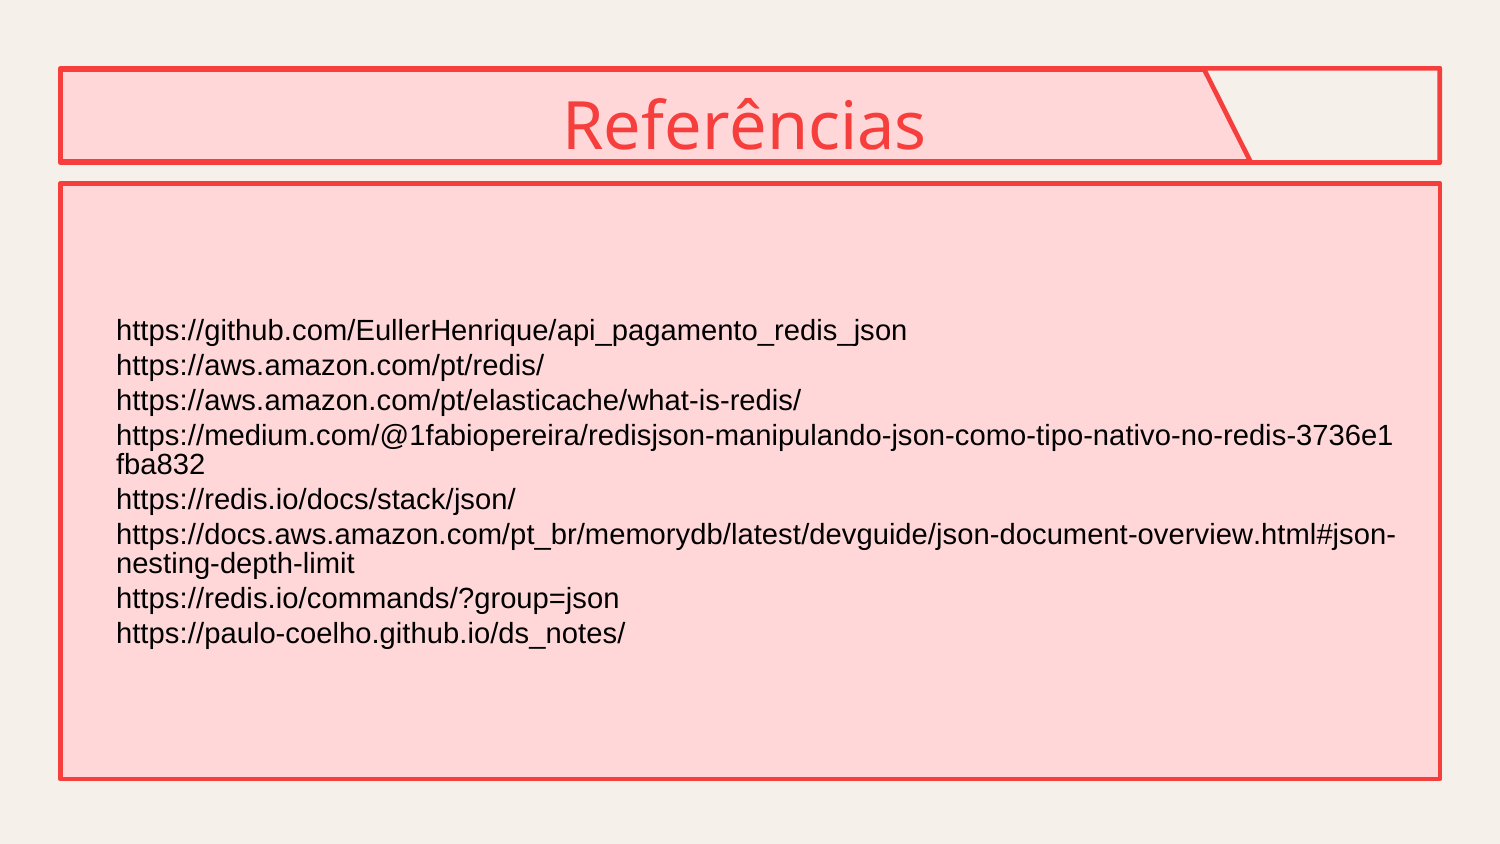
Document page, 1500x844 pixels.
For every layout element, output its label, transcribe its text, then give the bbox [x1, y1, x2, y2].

title Referências [284, 75, 1205, 170]
text_box https://github.com/EullerHenrique/api_pagamento_redis_json https://aws.amazon.com/pt/redis/ https://aws.amazon.com/pt/elasticache/what-is-redis/ https://medium.com/@1fabiopereira/redisjson-manipulando-json-como-tipo-nativo-no-redis-3736e1fba832 https://redis.io/docs/stack/json/ https://docs.aws.amazon.com/pt_br/memorydb/latest/devguide/json-document-overview.html#json-nesting-depth-limit https://redis.io/commands/?group=json https://paulo-coelho.github.io/ds_notes/ [101, 303, 1416, 743]
